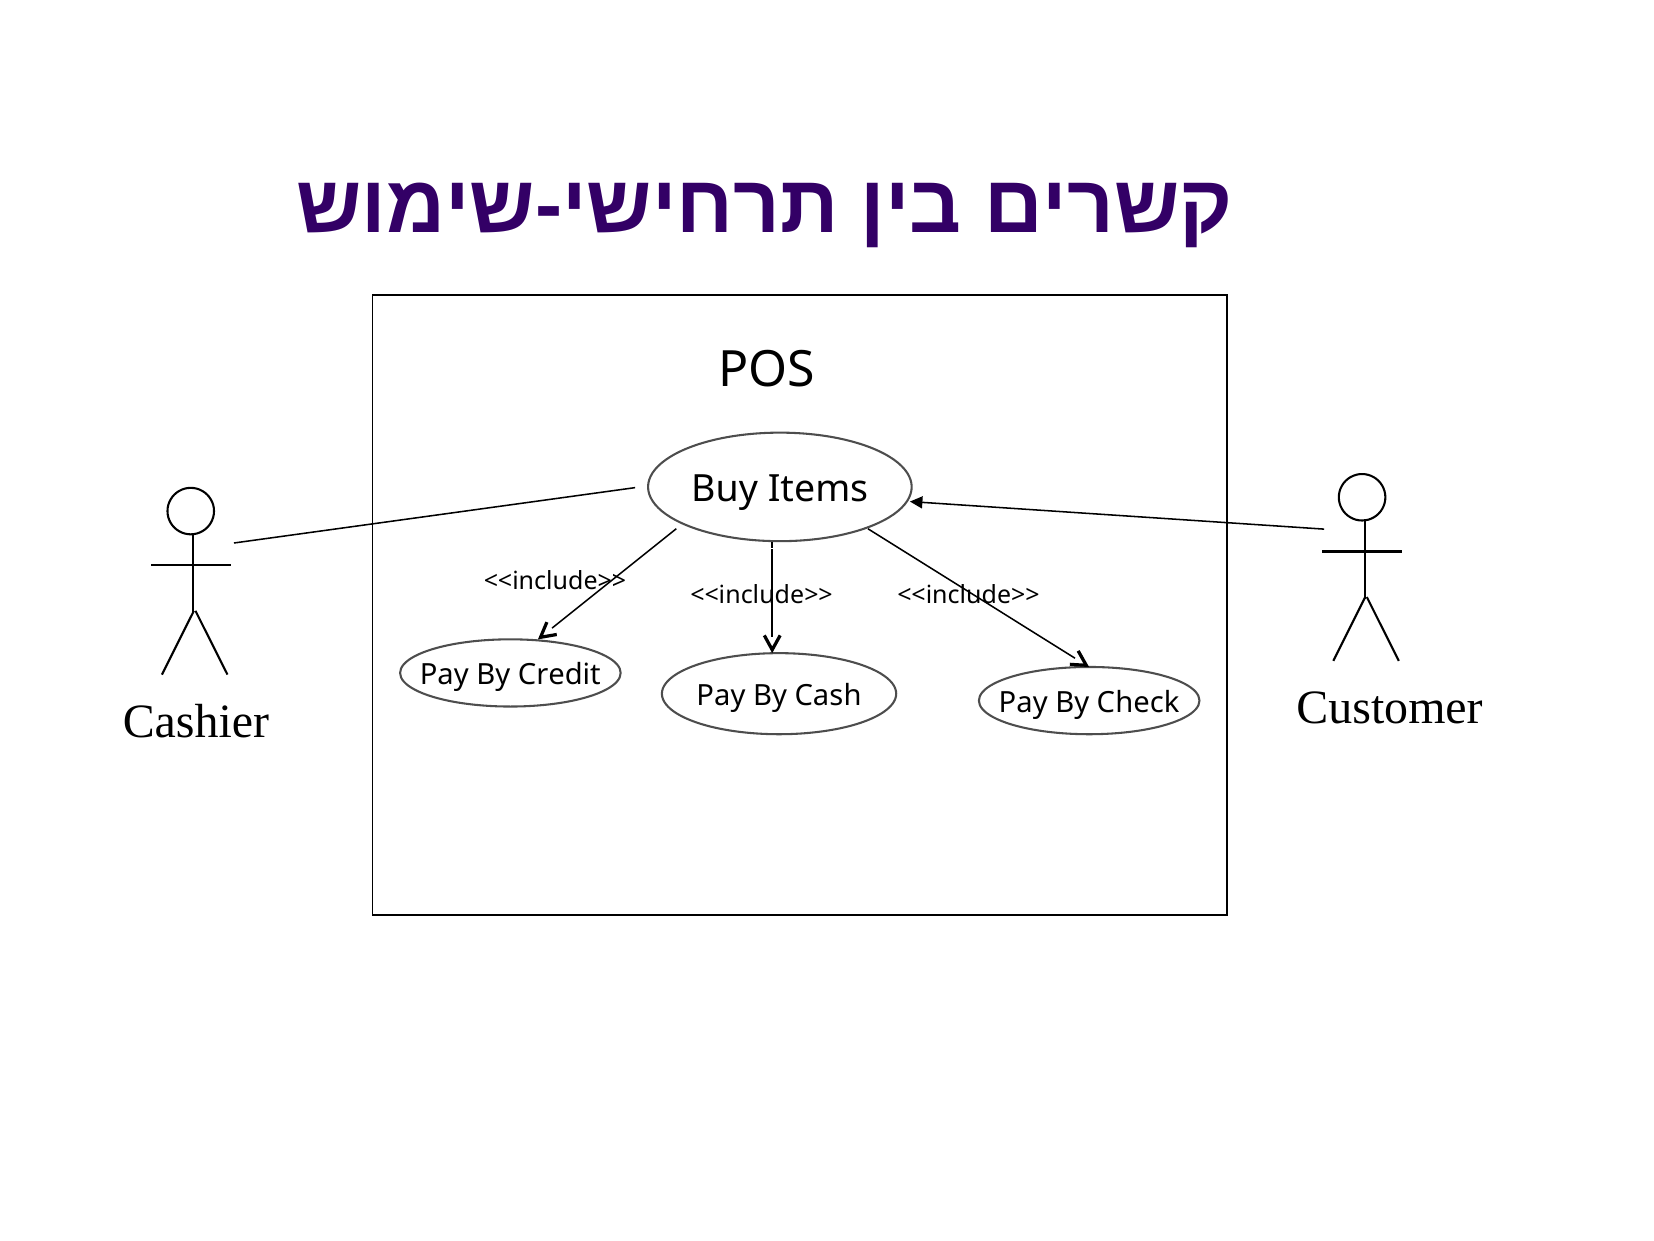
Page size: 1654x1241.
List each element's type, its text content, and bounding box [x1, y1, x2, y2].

text_box POS [703, 328, 831, 404]
text_box Pay By Cash [661, 653, 897, 735]
text_box <<include>> [675, 570, 848, 616]
text_box <<include>> [469, 556, 642, 603]
text_box Pay By Check [978, 666, 1200, 735]
title קשרים בין תרחישי-שימוש [82, 22, 1447, 257]
text_box Cashier [106, 680, 287, 756]
text_box Buy Items [648, 432, 912, 542]
text_box Pay By Credit [400, 639, 621, 707]
text_box <<include>> [882, 570, 1055, 616]
text_box Customer [1279, 666, 1501, 742]
